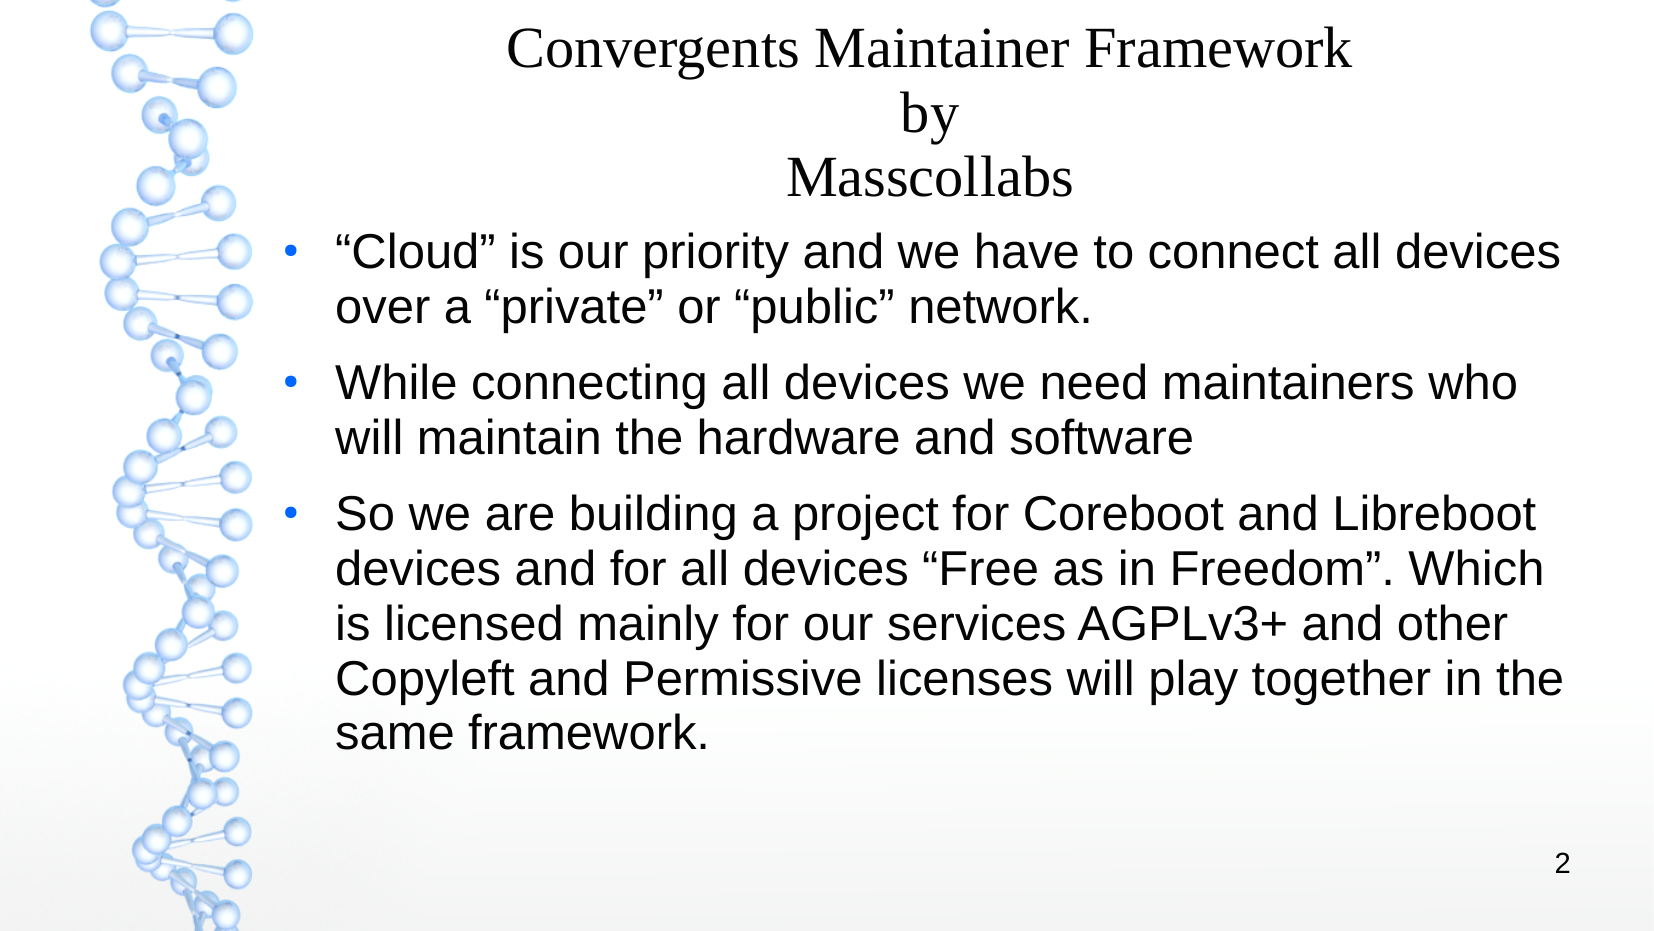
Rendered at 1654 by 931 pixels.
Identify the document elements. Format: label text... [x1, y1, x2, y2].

title Convergents Maintainer Framework by Masscollabs [265, 15, 1595, 210]
picture [0, 0, 1654, 931]
list “Cloud” is our priority and we have to connect all devices over a “private” or “public” network. While connecting all devices we need maintainers who will maintain the hardware and software So we are building a project for Coreboot and Libreboot devices and for all devices “Free as in Freedom”. Which is licensed mainly for our services AGPLv3+ and other Copyleft and Permissive licenses will play together in the same framework. [265, 224, 1595, 764]
